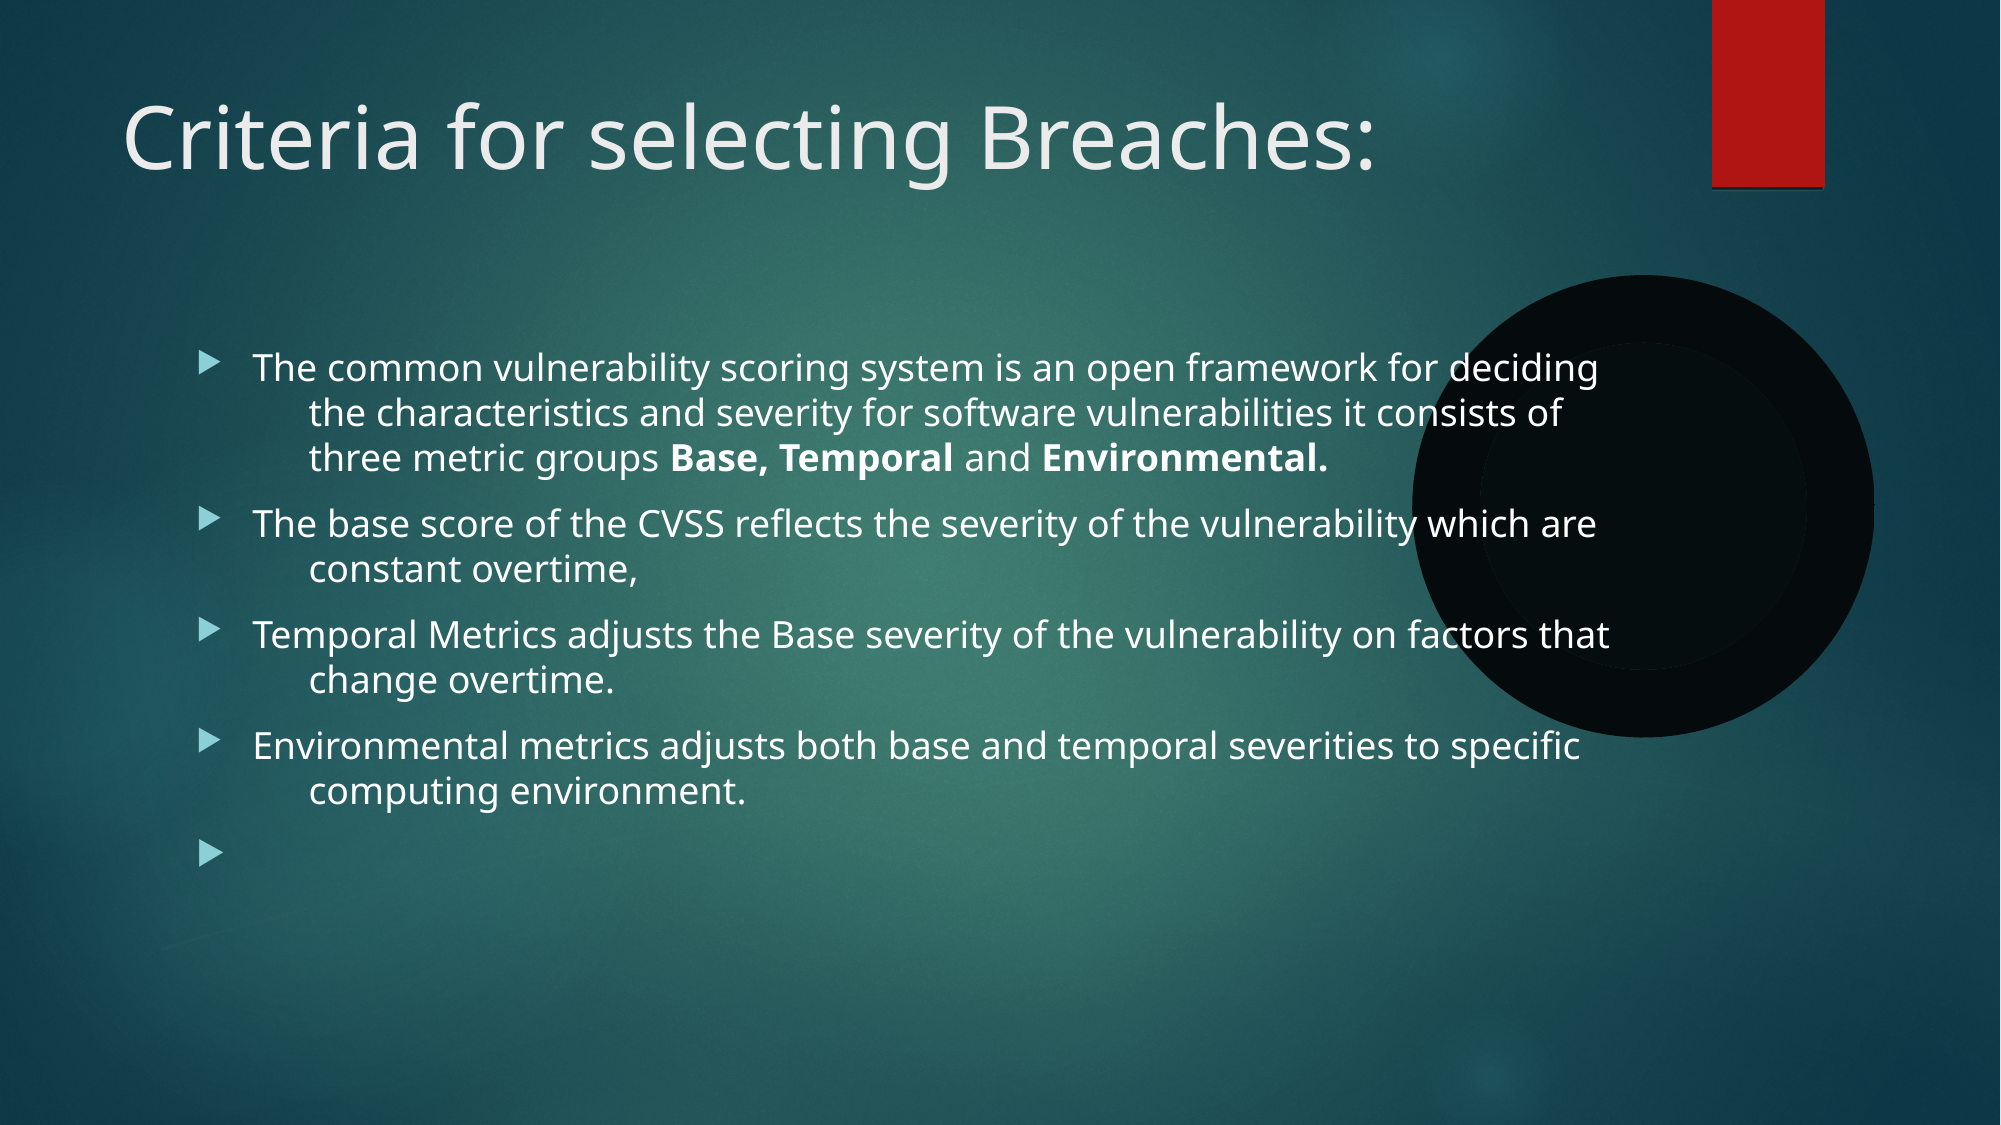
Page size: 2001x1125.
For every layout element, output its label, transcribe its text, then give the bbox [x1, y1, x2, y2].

title Criteria for selecting Breaches: [106, 74, 1649, 305]
list The common vulnerability scoring system is an open framework for deciding the characteristics and severity for software vulnerabilities it consists of three metric groups Base, Temporal and Environmental. The base score of the CVSS reflects the severity of the vulnerability which are constant overtime, Temporal Metrics adjusts the Base severity of the vulnerability on factors that change overtime. Environmental metrics adjusts both base and temporal severities to specific computing environment. [181, 336, 1649, 1026]
